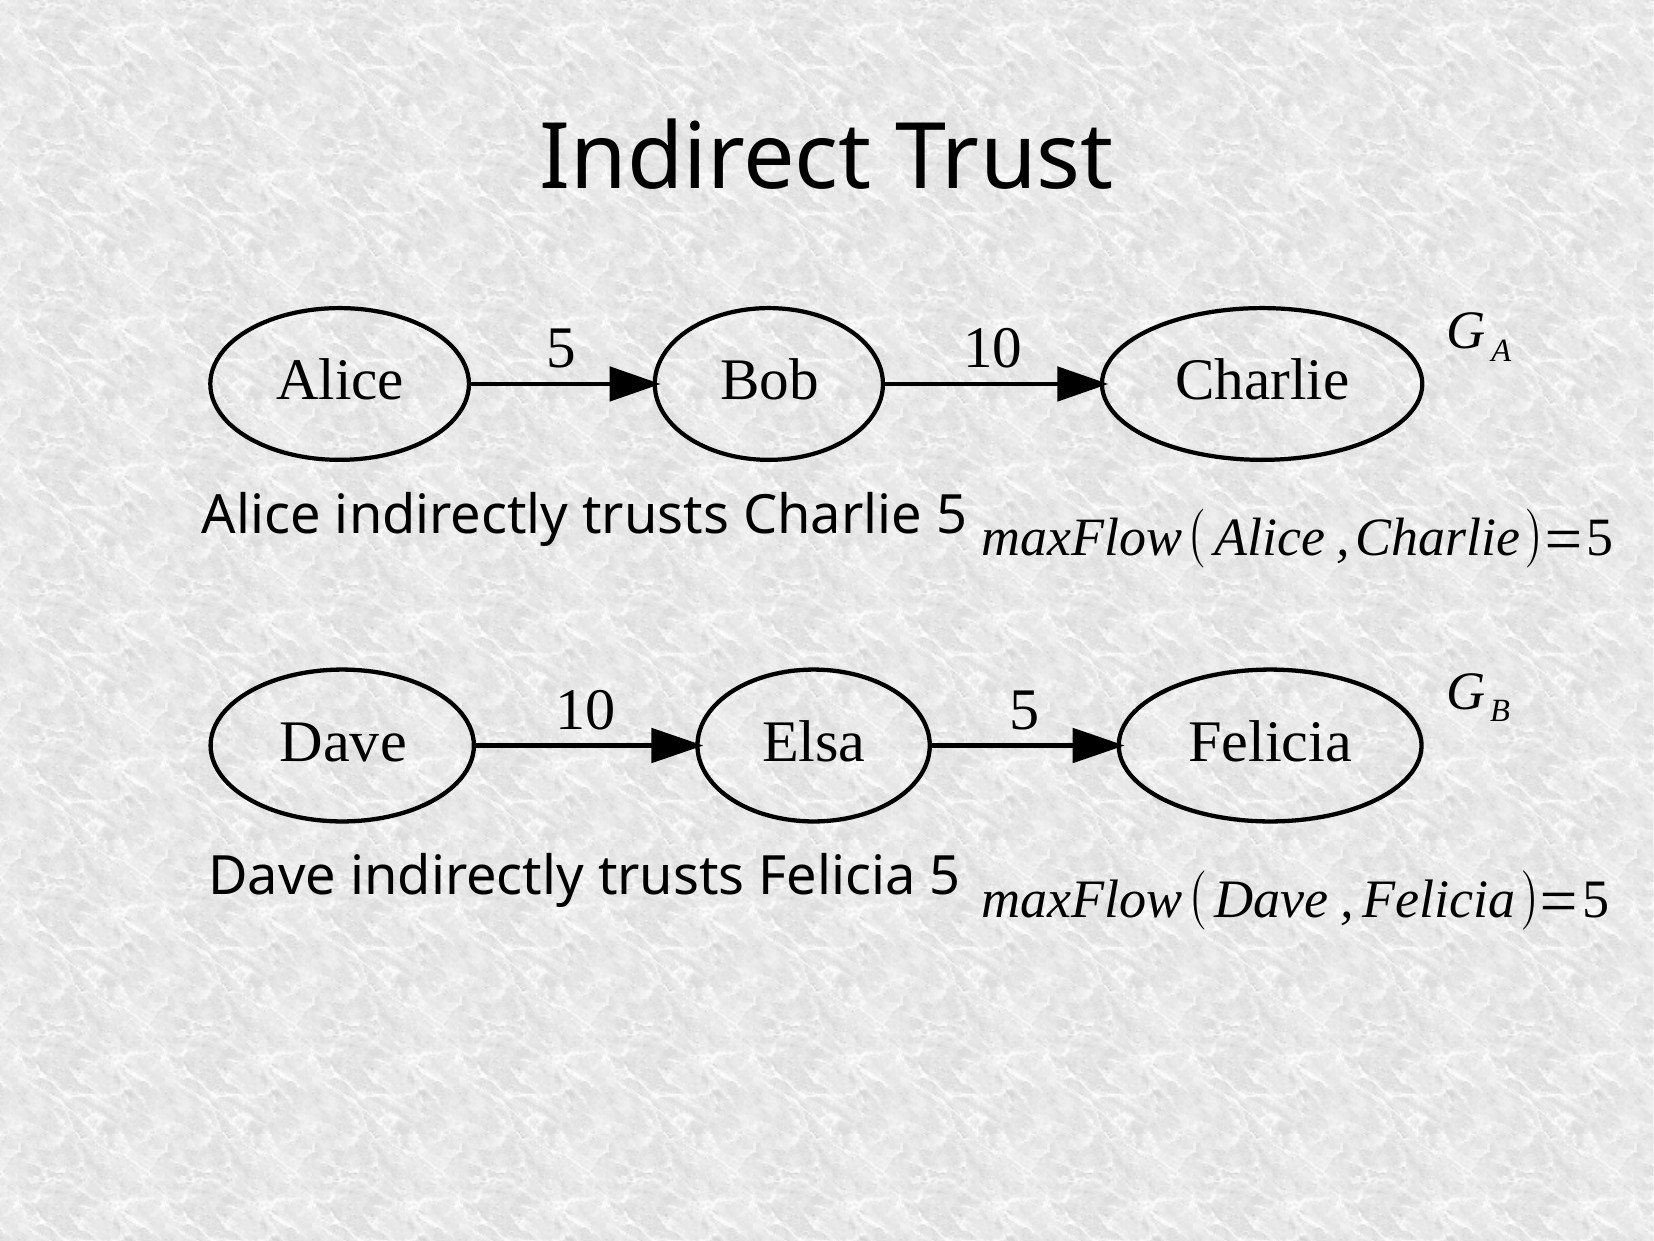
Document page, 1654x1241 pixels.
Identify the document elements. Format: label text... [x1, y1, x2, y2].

text_box Alice indirectly trusts Charlie 5 [135, 468, 1036, 544]
picture [0, 0, 1654, 1241]
chart [973, 866, 1616, 933]
chart [974, 505, 1621, 571]
title Indirect Trust [82, 49, 1571, 257]
chart [1441, 300, 1518, 369]
text_box Dave indirectly trusts Felicia 5 [135, 829, 1036, 906]
chart [1441, 660, 1518, 729]
